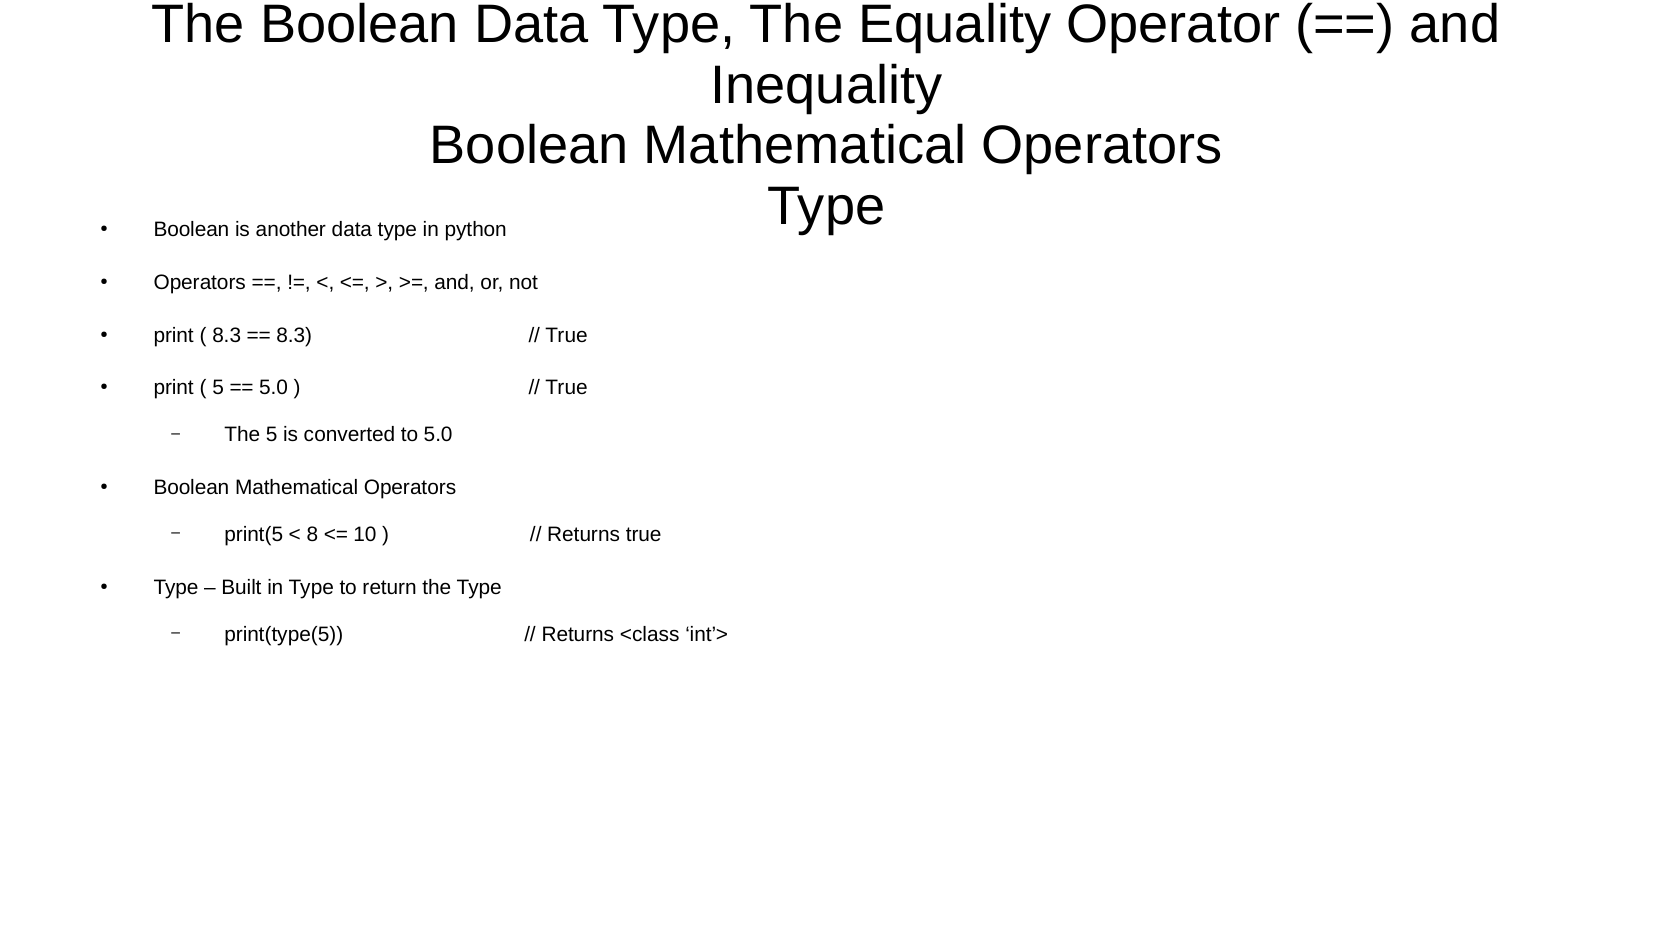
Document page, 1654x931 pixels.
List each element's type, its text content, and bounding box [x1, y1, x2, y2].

list Boolean is another data type in python Operators ==, !=, <, <=, >, >=, and, or, not print ( 8.3 == 8.3) // True print ( 5 == 5.0 ) // True The 5 is converted to 5.0 Boolean Mathematical Operators print(5 < 8 <= 10 ) // Returns true Type – Built in Type to return the Type print(type(5)) // Returns <class ‘int’> [82, 217, 1571, 758]
title The Boolean Data Type, The Equality Operator (==) and Inequality Boolean Mathematical Operators Type [82, 0, 1571, 217]
